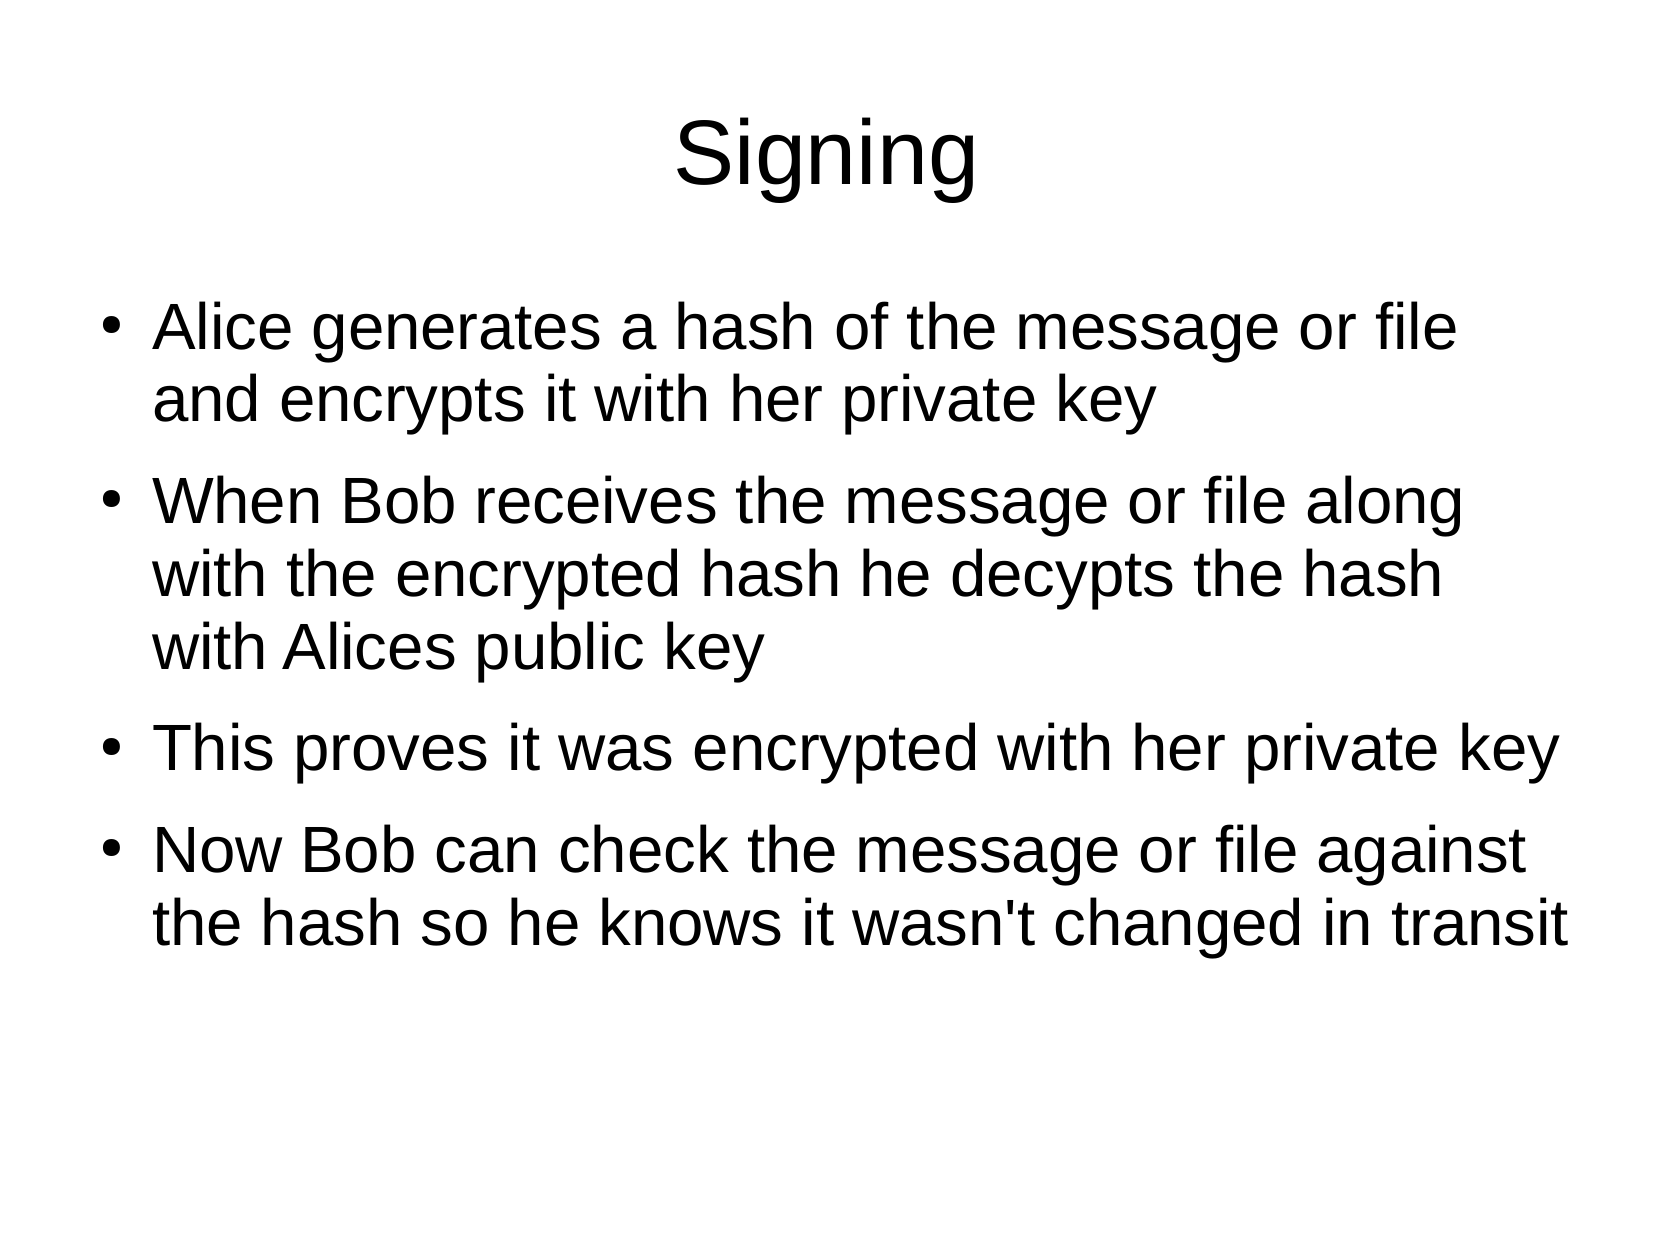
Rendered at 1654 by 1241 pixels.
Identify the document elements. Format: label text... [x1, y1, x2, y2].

title Signing [82, 49, 1571, 257]
list Alice generates a hash of the message or file and encrypts it with her private key When Bob receives the message or file along with the encrypted hash he decypts the hash with Alices public key This proves it was encrypted with her private key Now Bob can check the message or file against the hash so he knows it wasn't changed in transit [82, 290, 1571, 1010]
